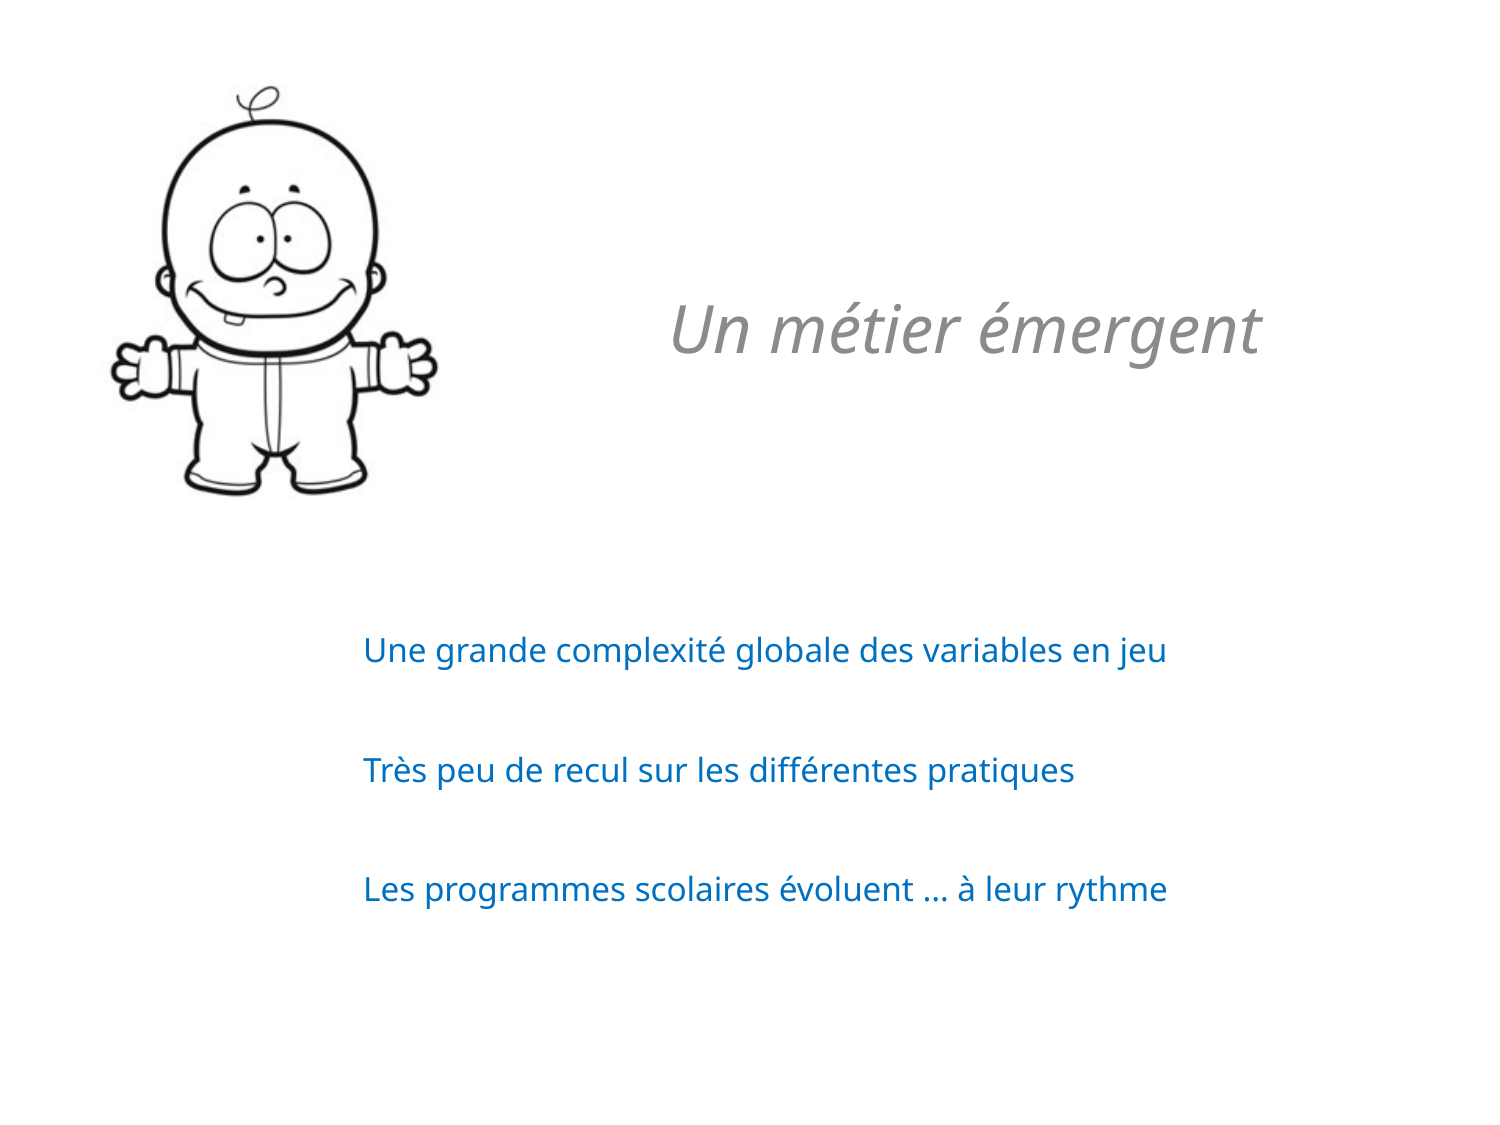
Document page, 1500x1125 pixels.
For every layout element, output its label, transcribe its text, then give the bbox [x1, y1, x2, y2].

text_box Une grande complexité globale des variables en jeu Très peu de recul sur les différentes pratiques Les programmes scolaires évoluent … à leur rythme [348, 621, 1365, 916]
text_box Un métier émergent [507, 91, 1424, 563]
picture [38, 60, 508, 530]
